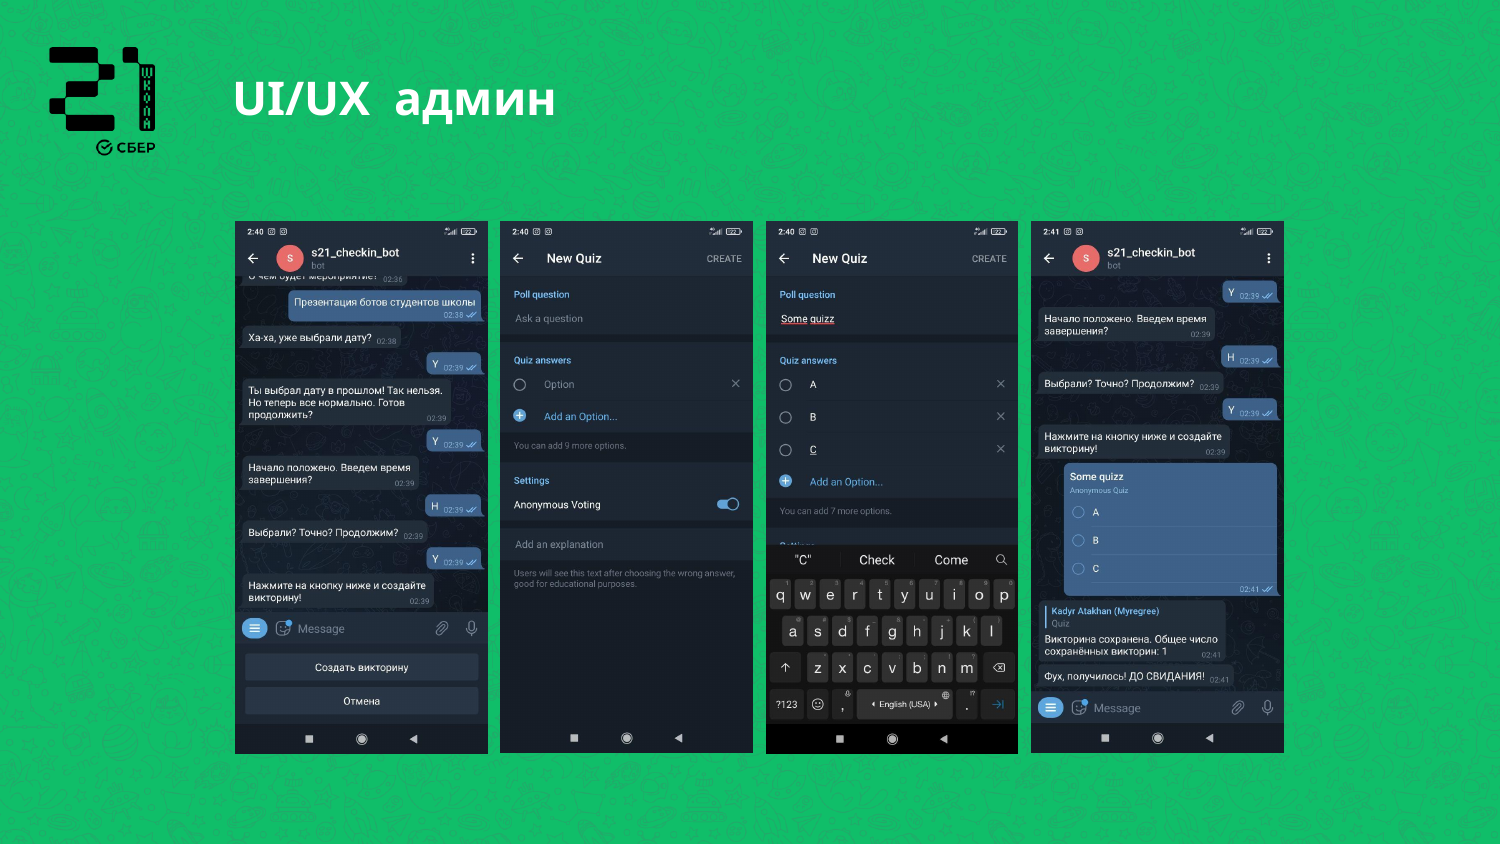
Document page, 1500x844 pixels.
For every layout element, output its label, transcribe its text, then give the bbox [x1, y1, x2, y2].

title UI/UX админ [217, 50, 1459, 145]
picture [0, 0, 1500, 844]
